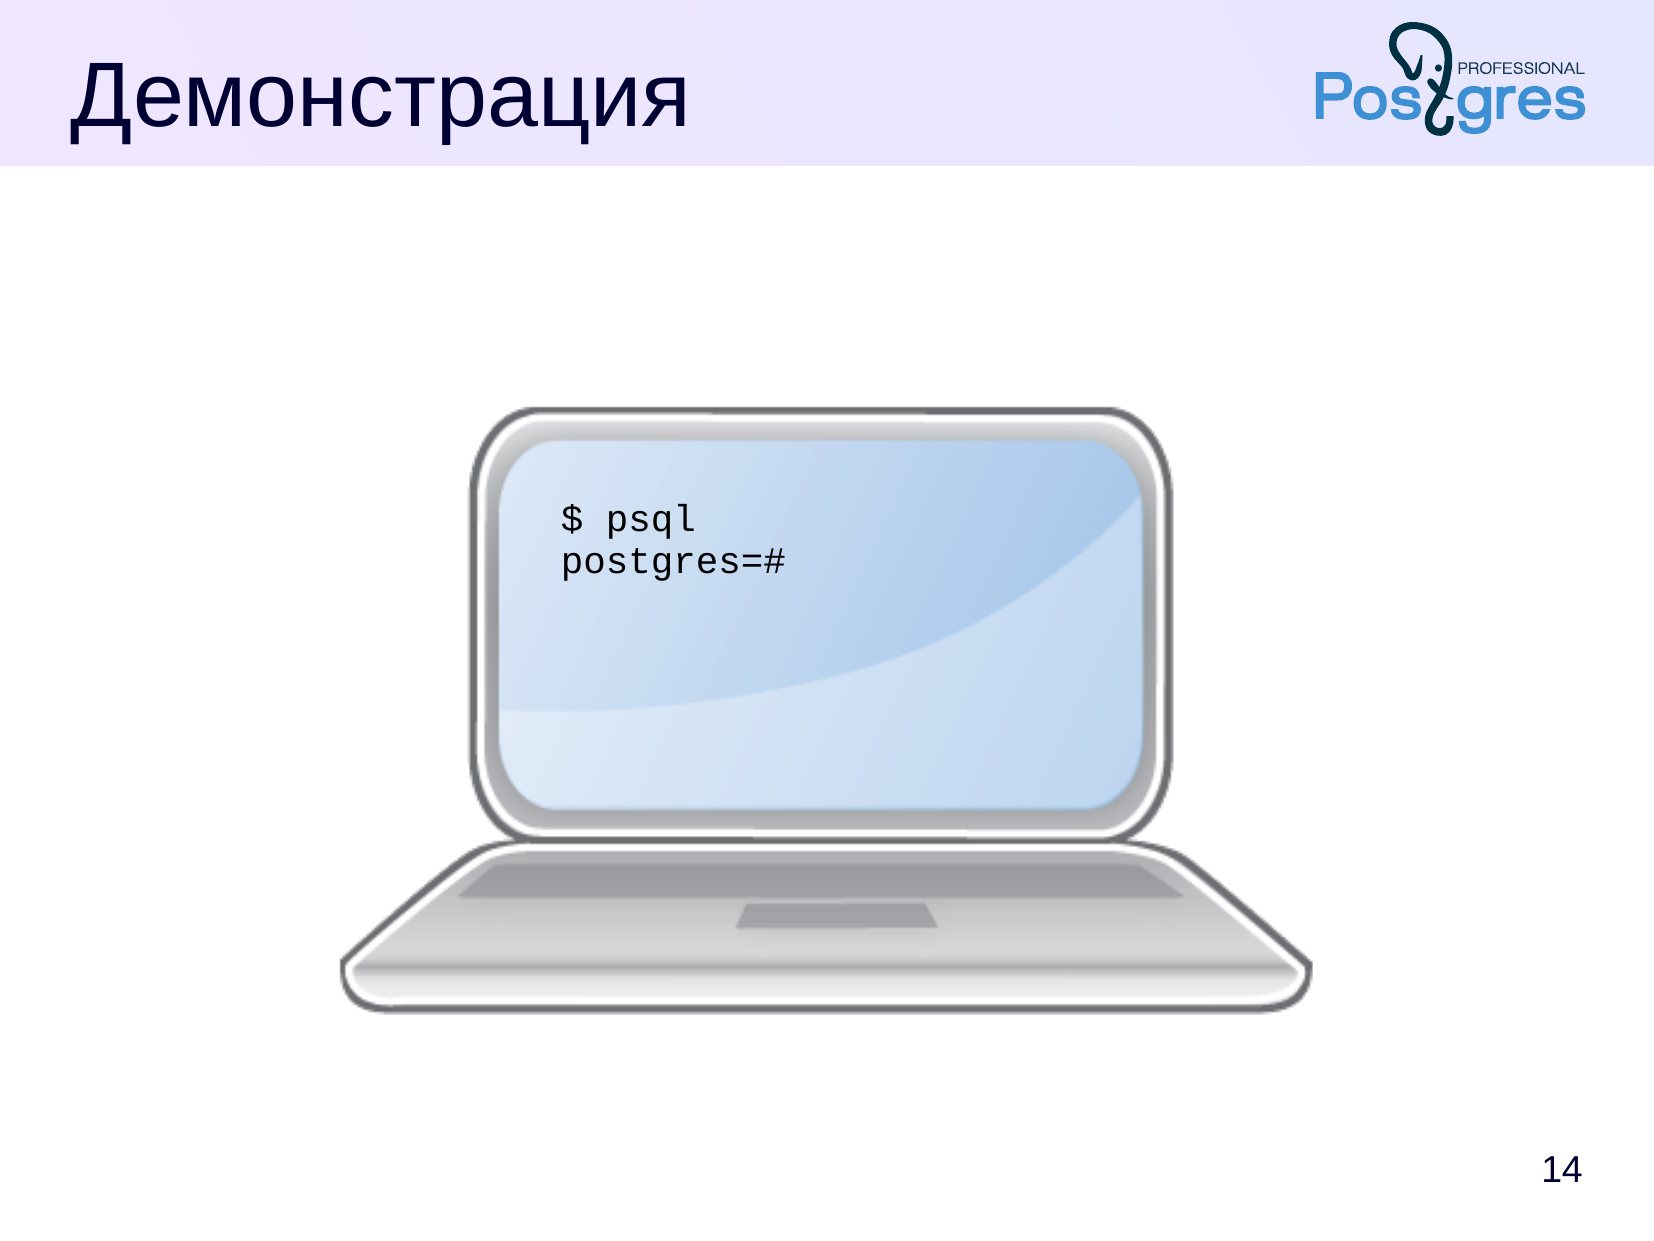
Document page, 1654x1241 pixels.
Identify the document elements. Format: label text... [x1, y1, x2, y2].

picture [298, 365, 1356, 1058]
title Демонстрация [70, 43, 1241, 147]
